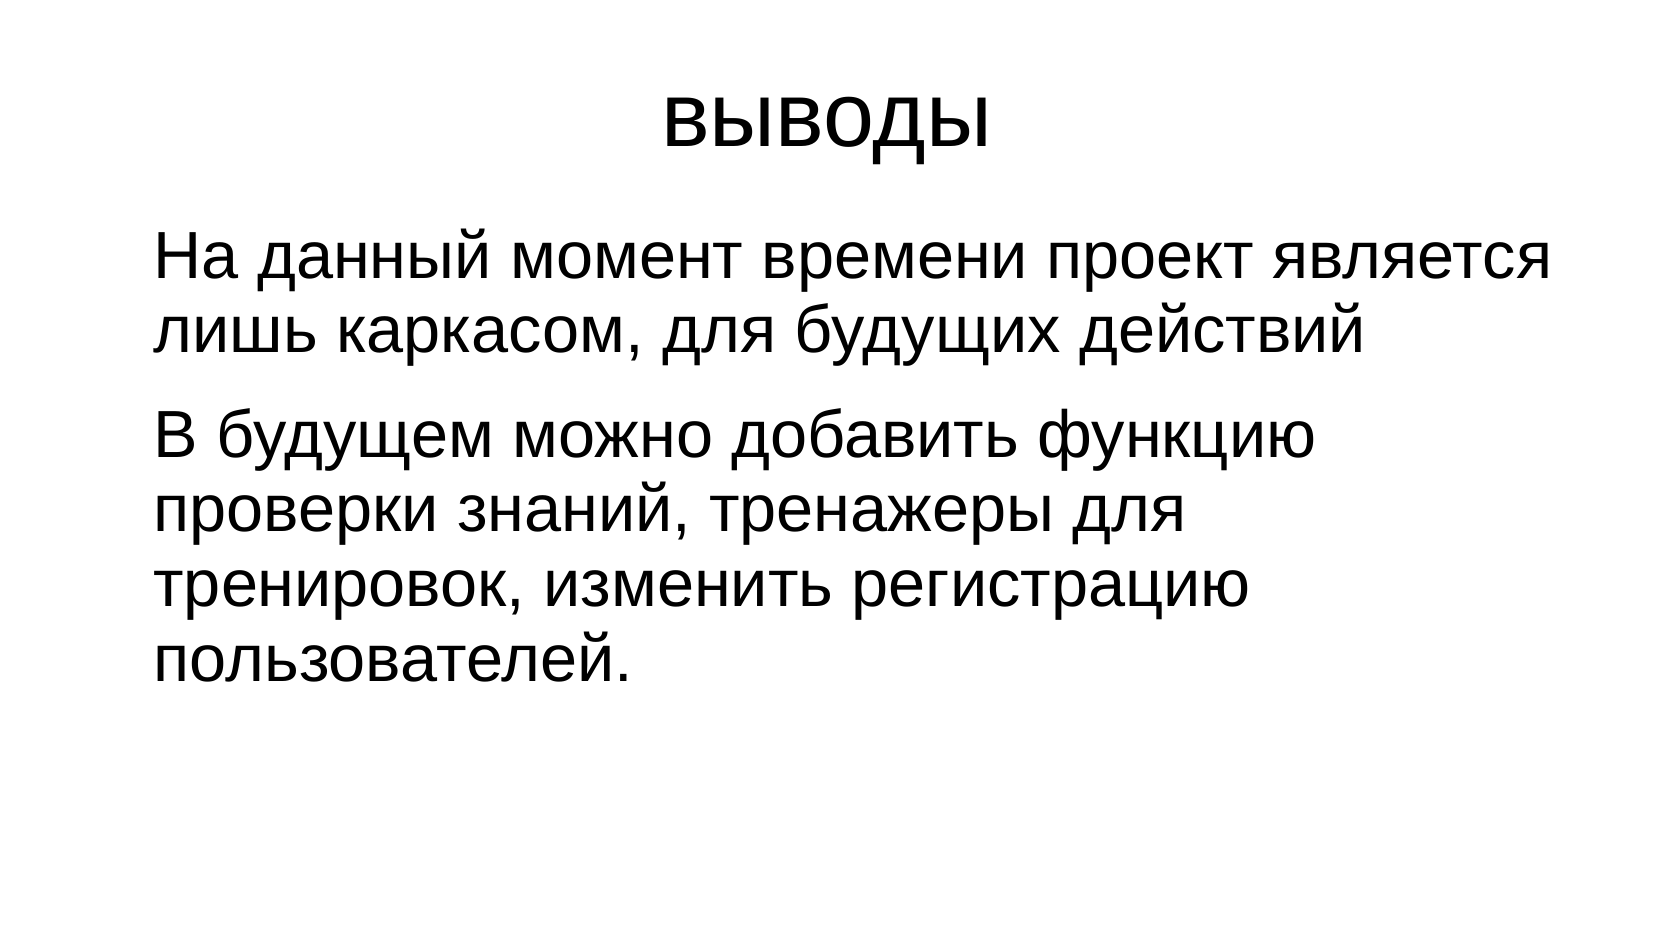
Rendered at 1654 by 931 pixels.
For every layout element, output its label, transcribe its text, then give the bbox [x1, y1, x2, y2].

list На данный момент времени проект является лишь каркасом, для будущих действий В будущем можно добавить функцию проверки знаний, тренажеры для тренировок, изменить регистрацию пользователей. [82, 217, 1571, 758]
title выводы [82, 37, 1571, 193]
